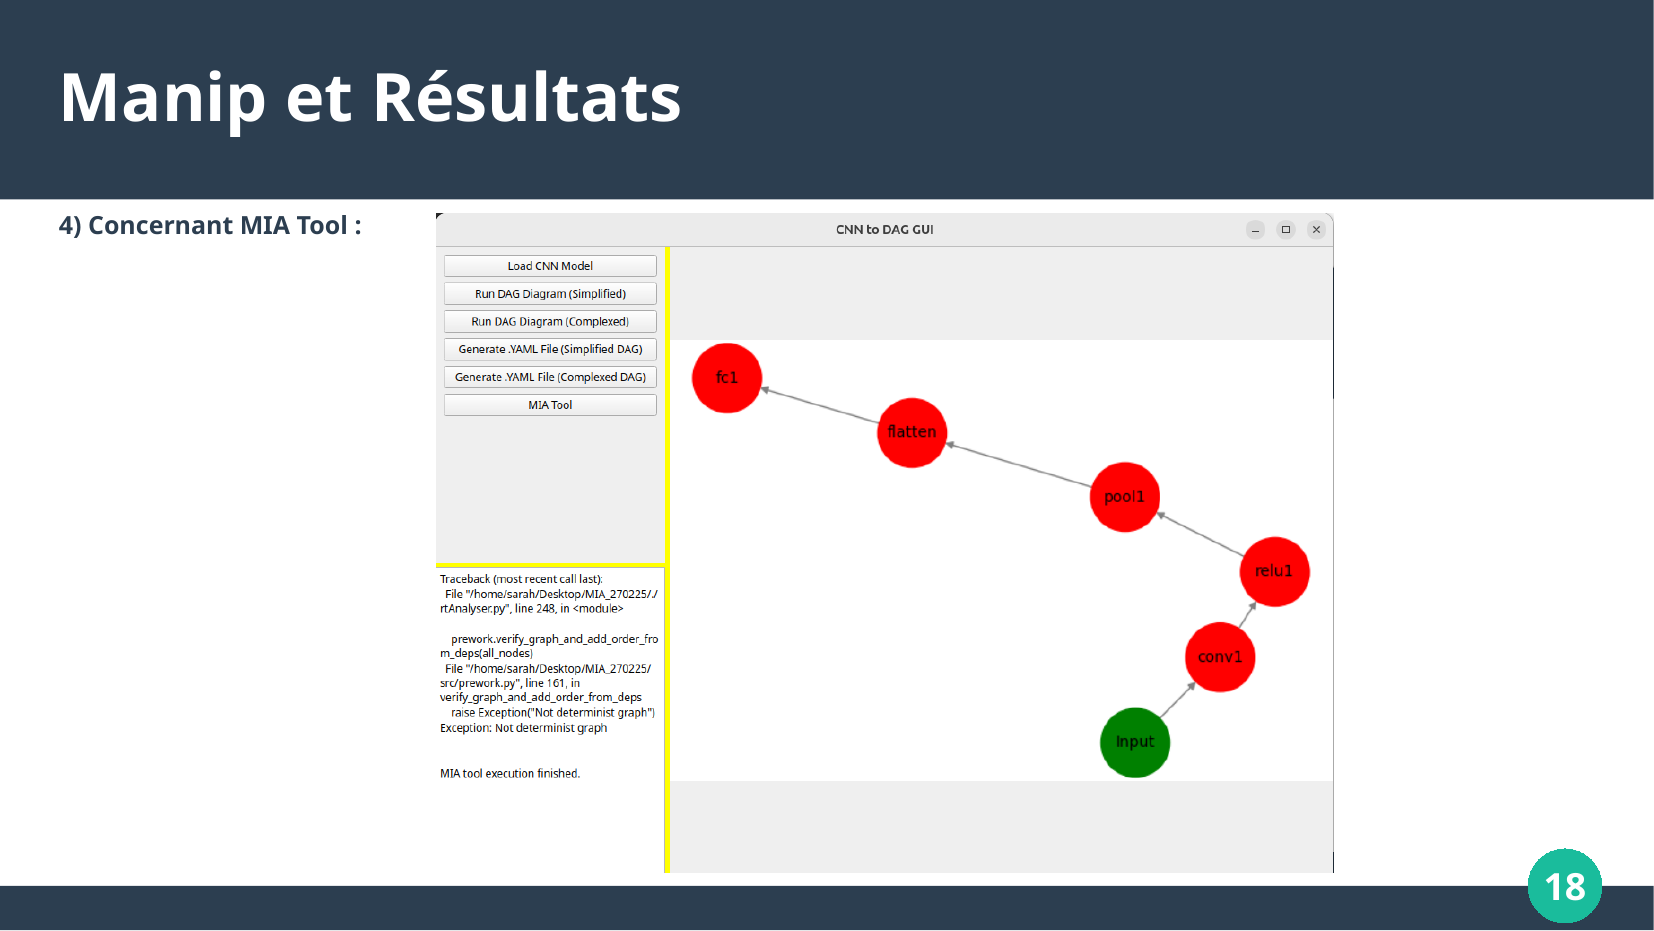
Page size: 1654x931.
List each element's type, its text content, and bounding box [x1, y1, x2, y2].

list 4) Concernant MIA Tool : [59, 208, 1595, 829]
title Manip et Résultats [59, 37, 1595, 155]
picture [436, 213, 1334, 873]
